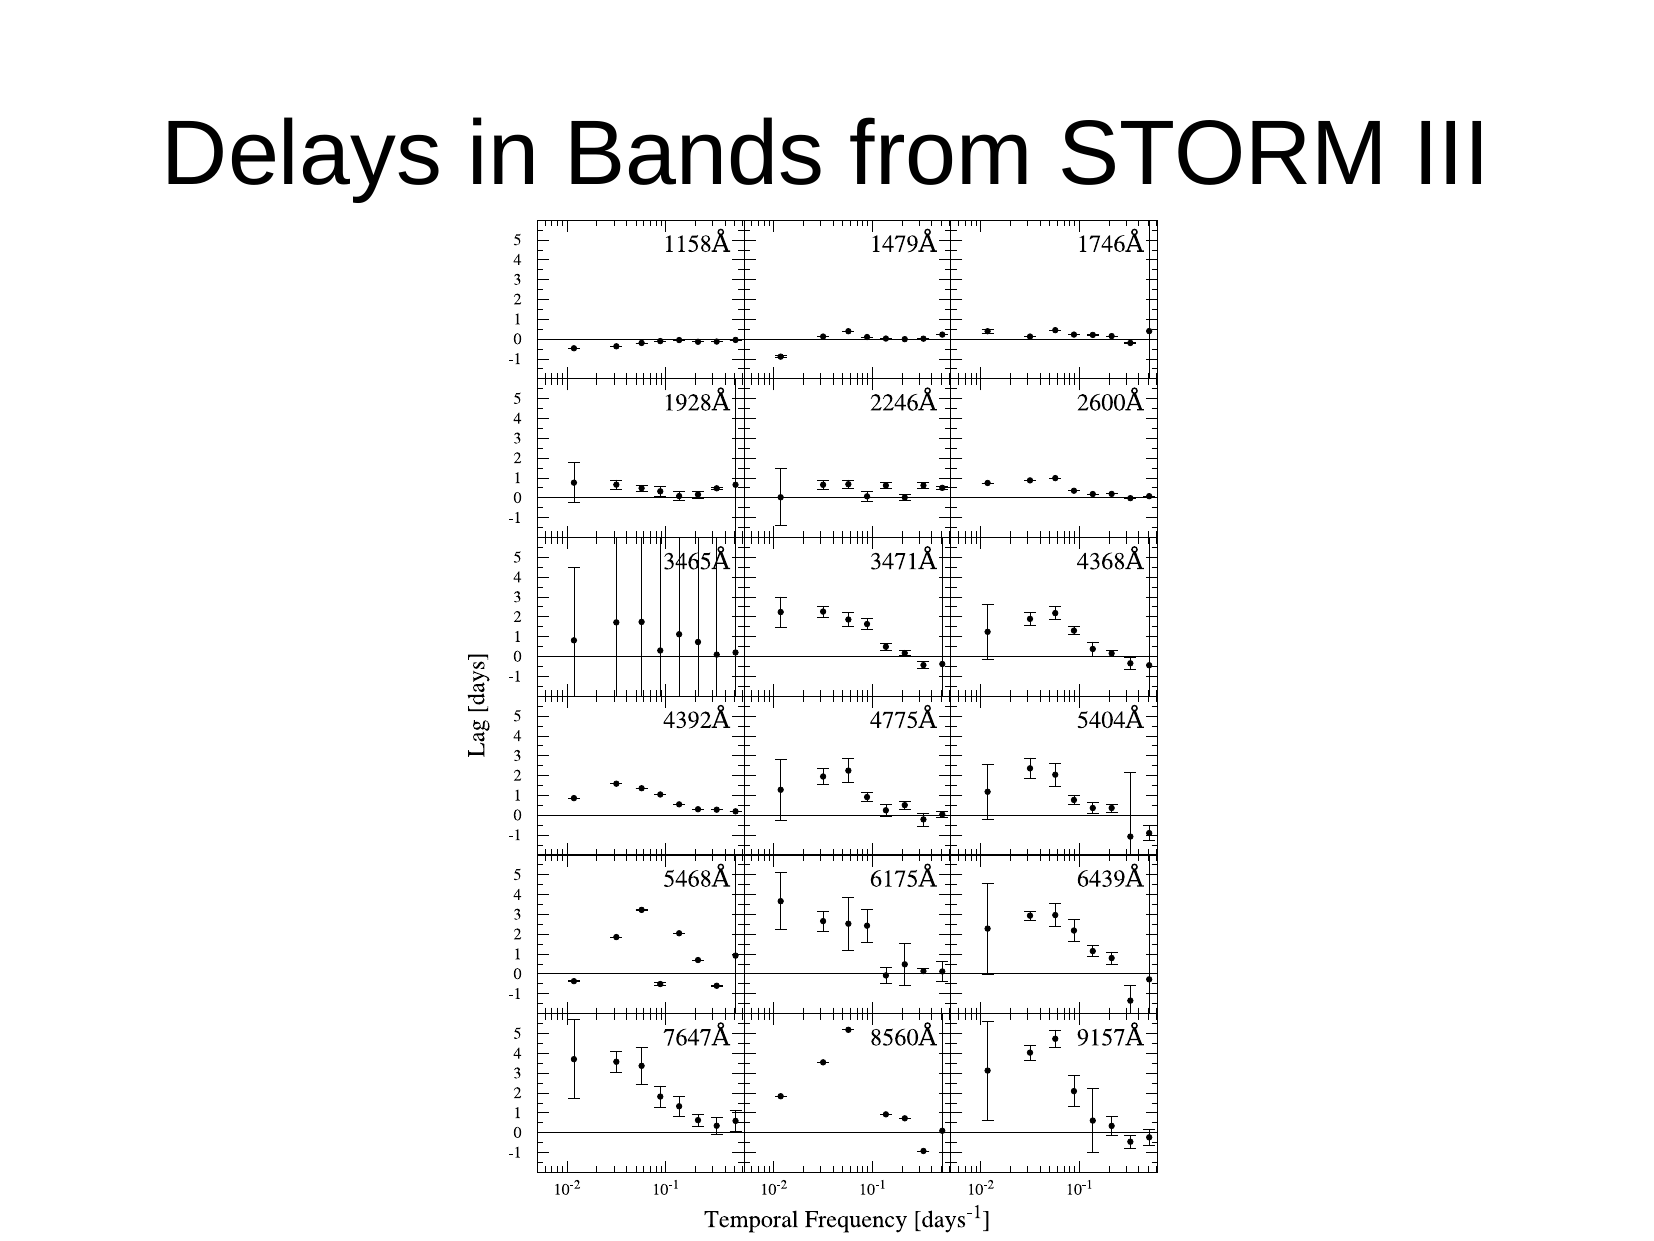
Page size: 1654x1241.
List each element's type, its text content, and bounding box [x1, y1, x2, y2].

title Delays in Bands from STORM III [82, 49, 1571, 257]
picture [380, 185, 1228, 1241]
